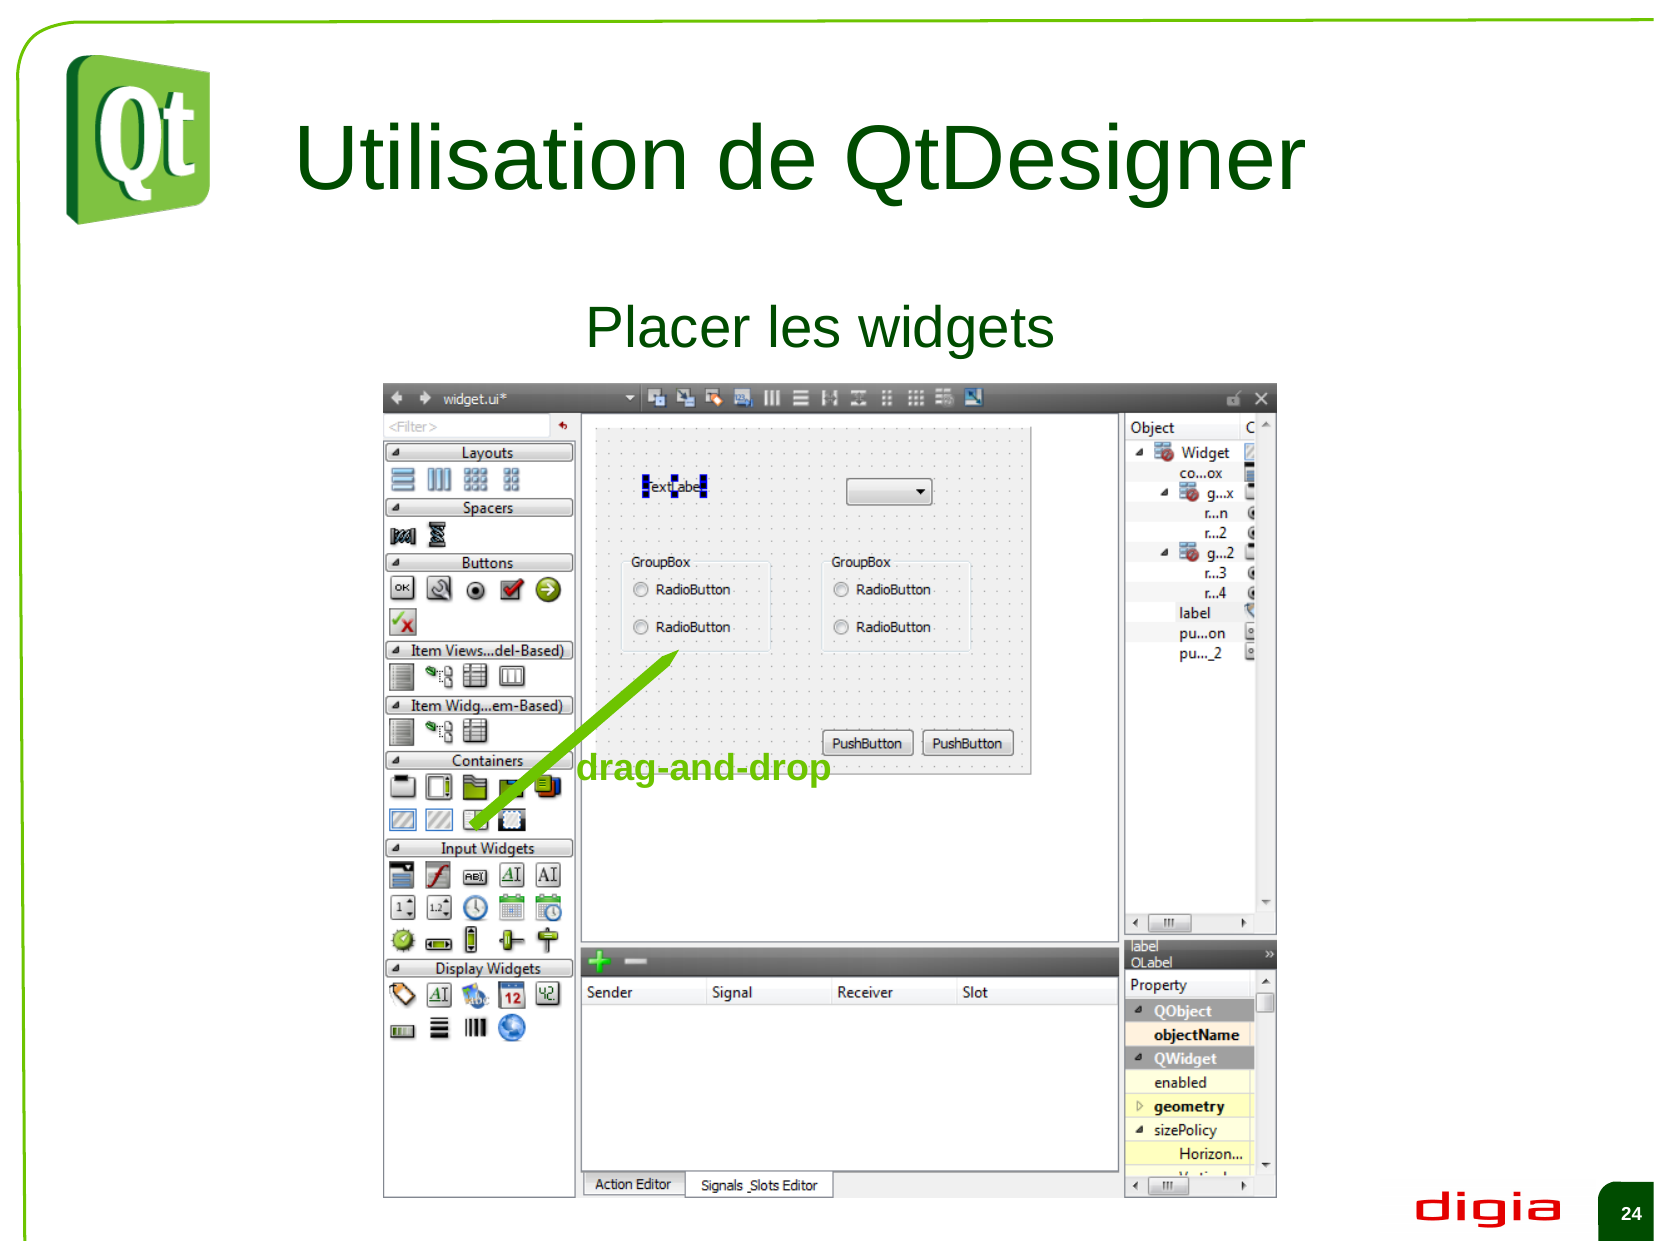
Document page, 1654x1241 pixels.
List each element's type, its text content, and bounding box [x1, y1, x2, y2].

title Utilisation de QtDesigner [263, 49, 1339, 257]
list Placer les widgets [76, 295, 1565, 1099]
picture [383, 1099, 1277, 1198]
